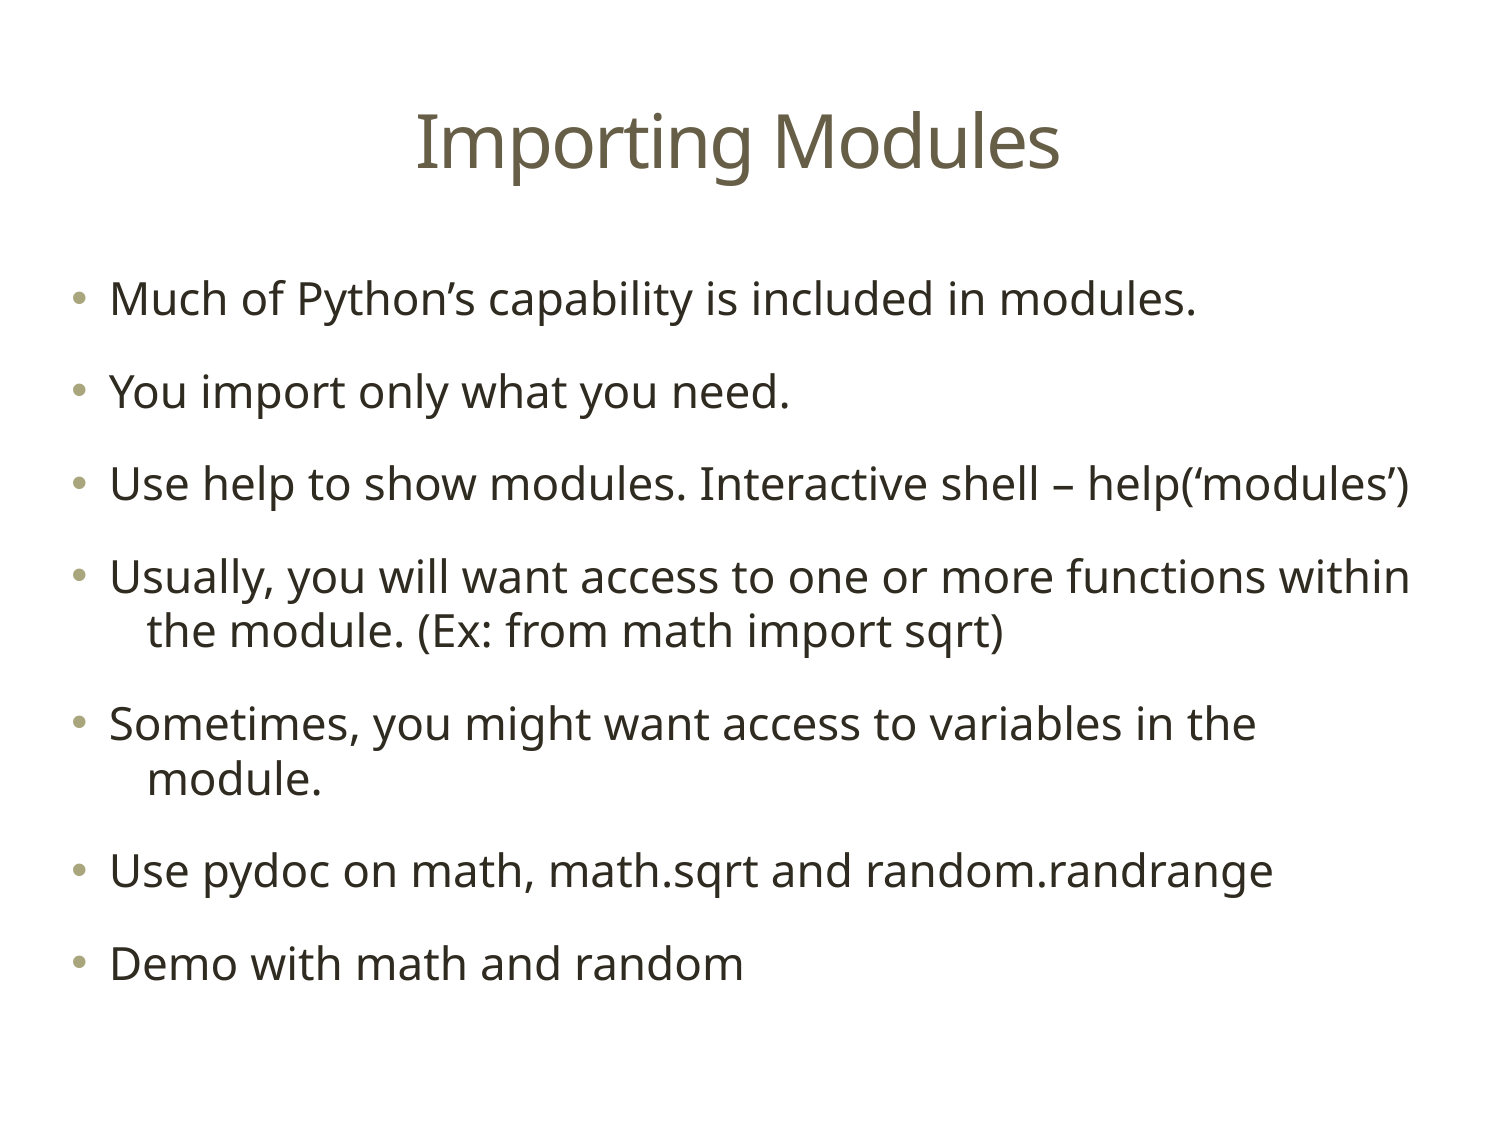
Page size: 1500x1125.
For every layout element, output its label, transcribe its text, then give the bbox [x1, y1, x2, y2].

list Much of Python’s capability is included in modules. You import only what you need. Use help to show modules. Interactive shell – help(‘modules’) Usually, you will want access to one or more functions within the module. (Ex: from math import sqrt) Sometimes, you might want access to variables in the module. Use pydoc on math, math.sqrt and random.randrange Demo with math and random [18, 262, 1460, 1098]
title Importing Modules [18, 45, 1460, 233]
